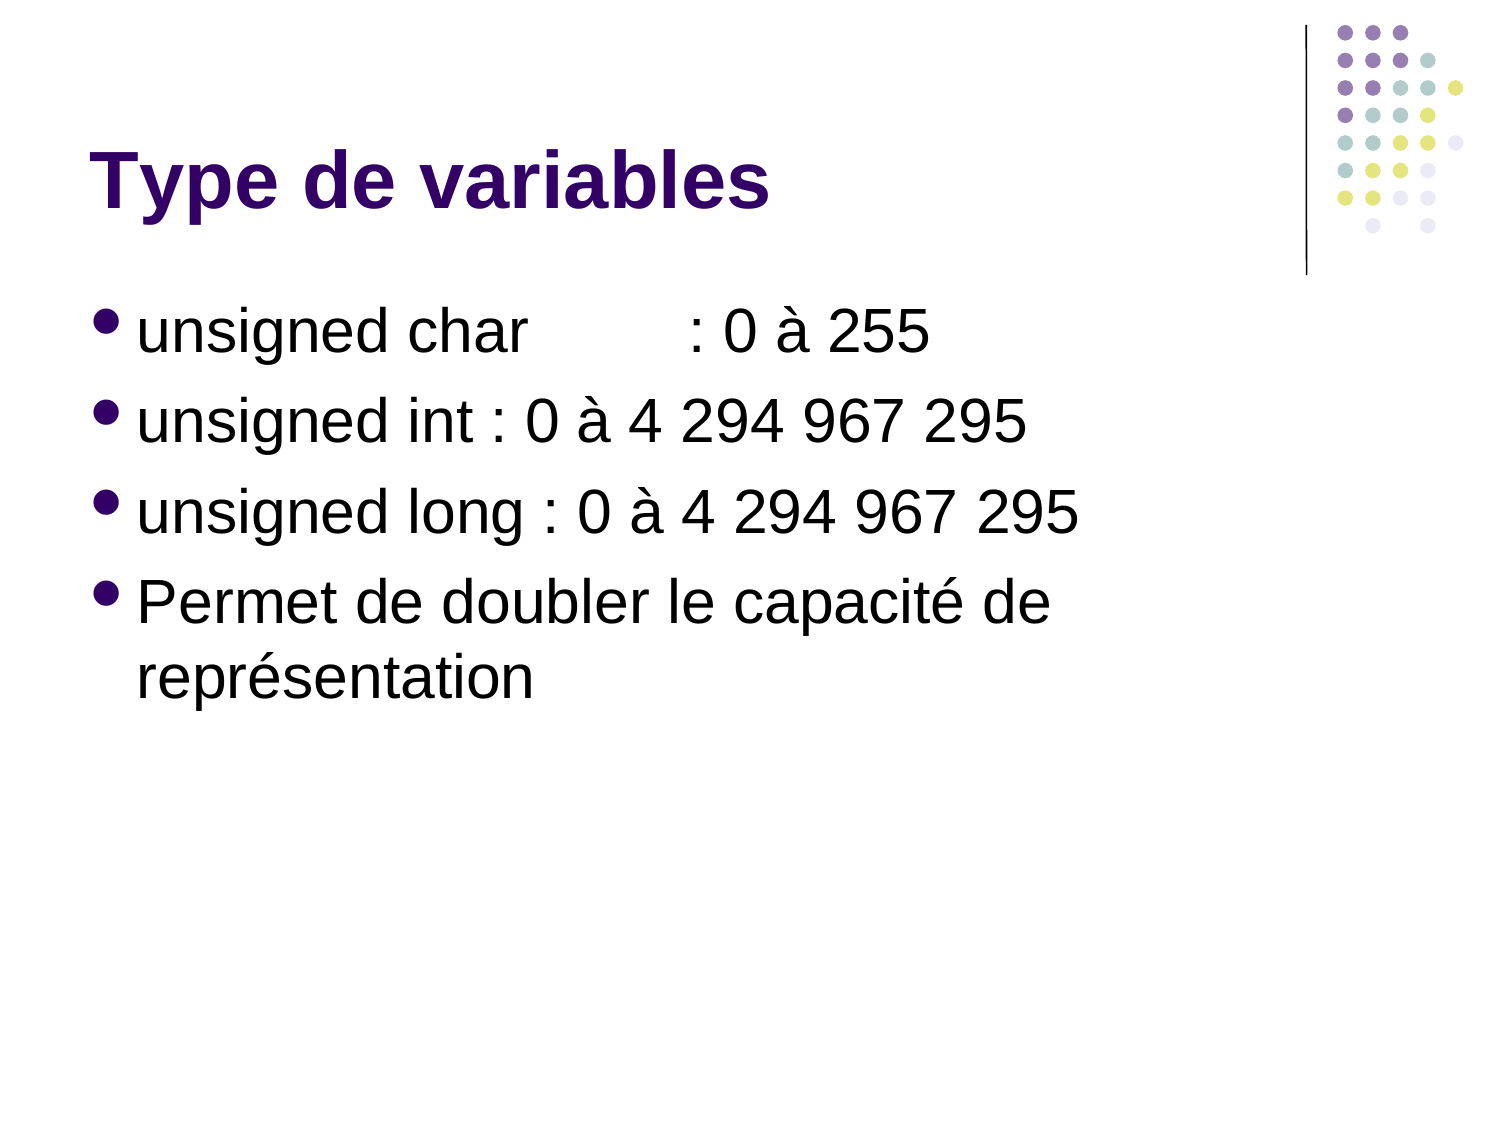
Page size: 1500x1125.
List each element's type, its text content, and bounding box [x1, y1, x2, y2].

list unsigned char : 0 à 255 unsigned int : 0 à 4 294 967 295 unsigned long : 0 à 4 294 967 295 Permet de doubler le capacité de représentation [75, 282, 1426, 1006]
title Type de variables [74, 20, 1313, 233]
